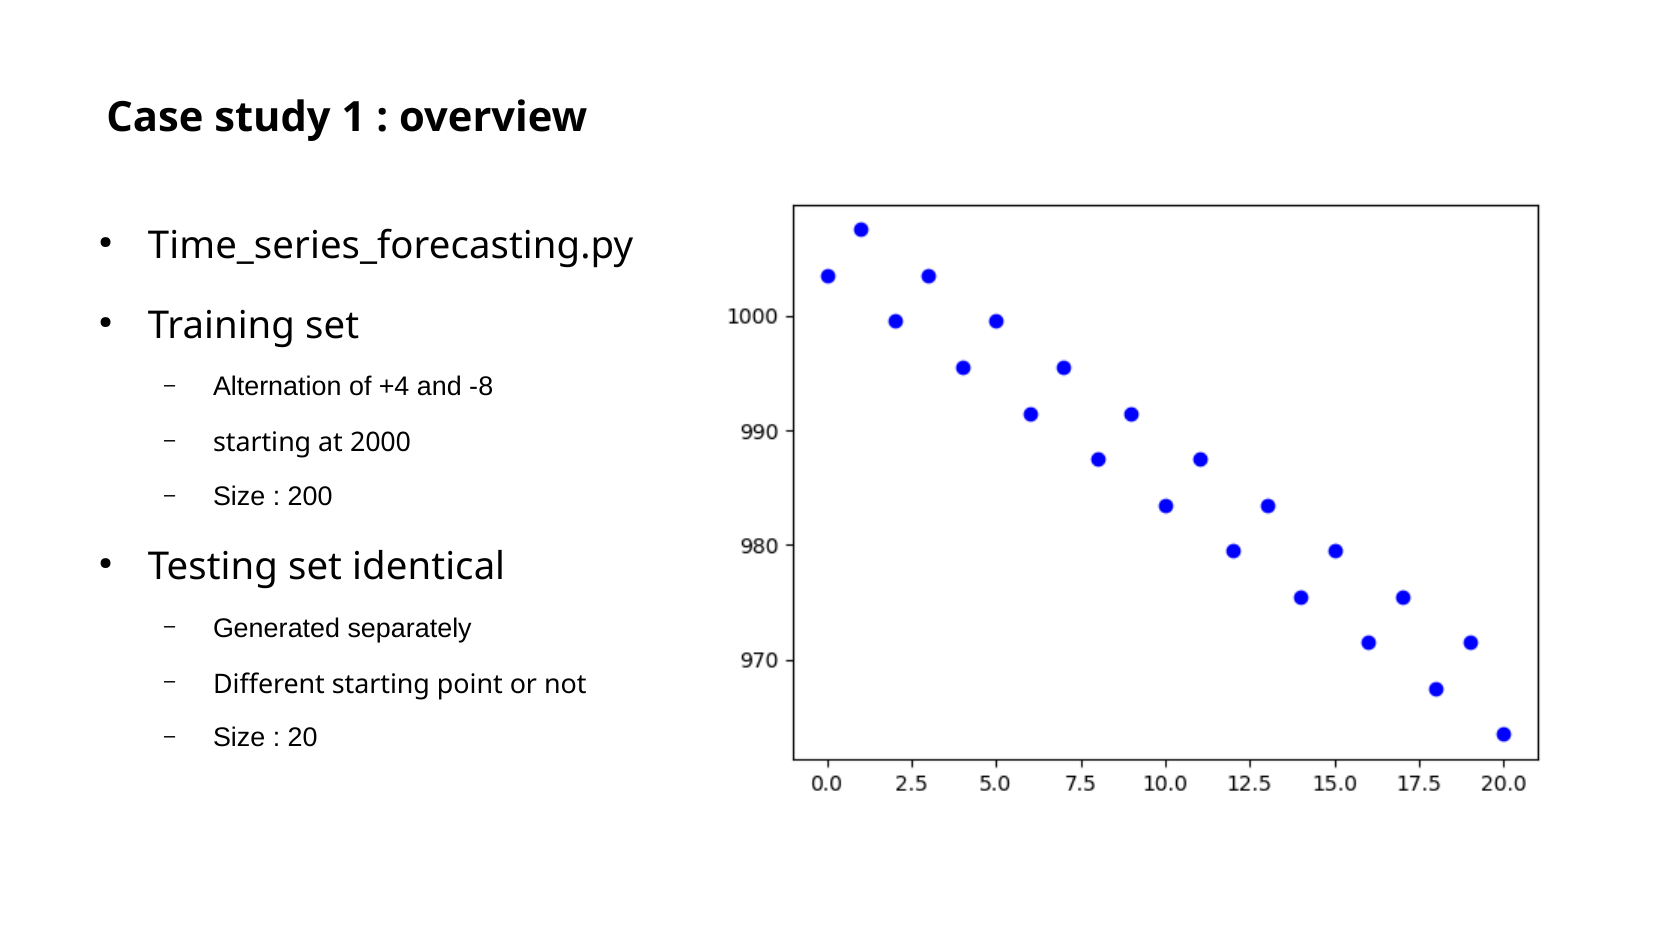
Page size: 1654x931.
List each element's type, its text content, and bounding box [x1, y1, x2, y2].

title Case study 1 : overview [106, 37, 1595, 193]
list Time_series_forecasting.py Training set Alternation of +4 and -8 starting at 2000 Size : 200 Testing set identical Generated separately Different starting point or not Size : 20 [82, 217, 708, 758]
picture [708, 177, 1571, 815]
